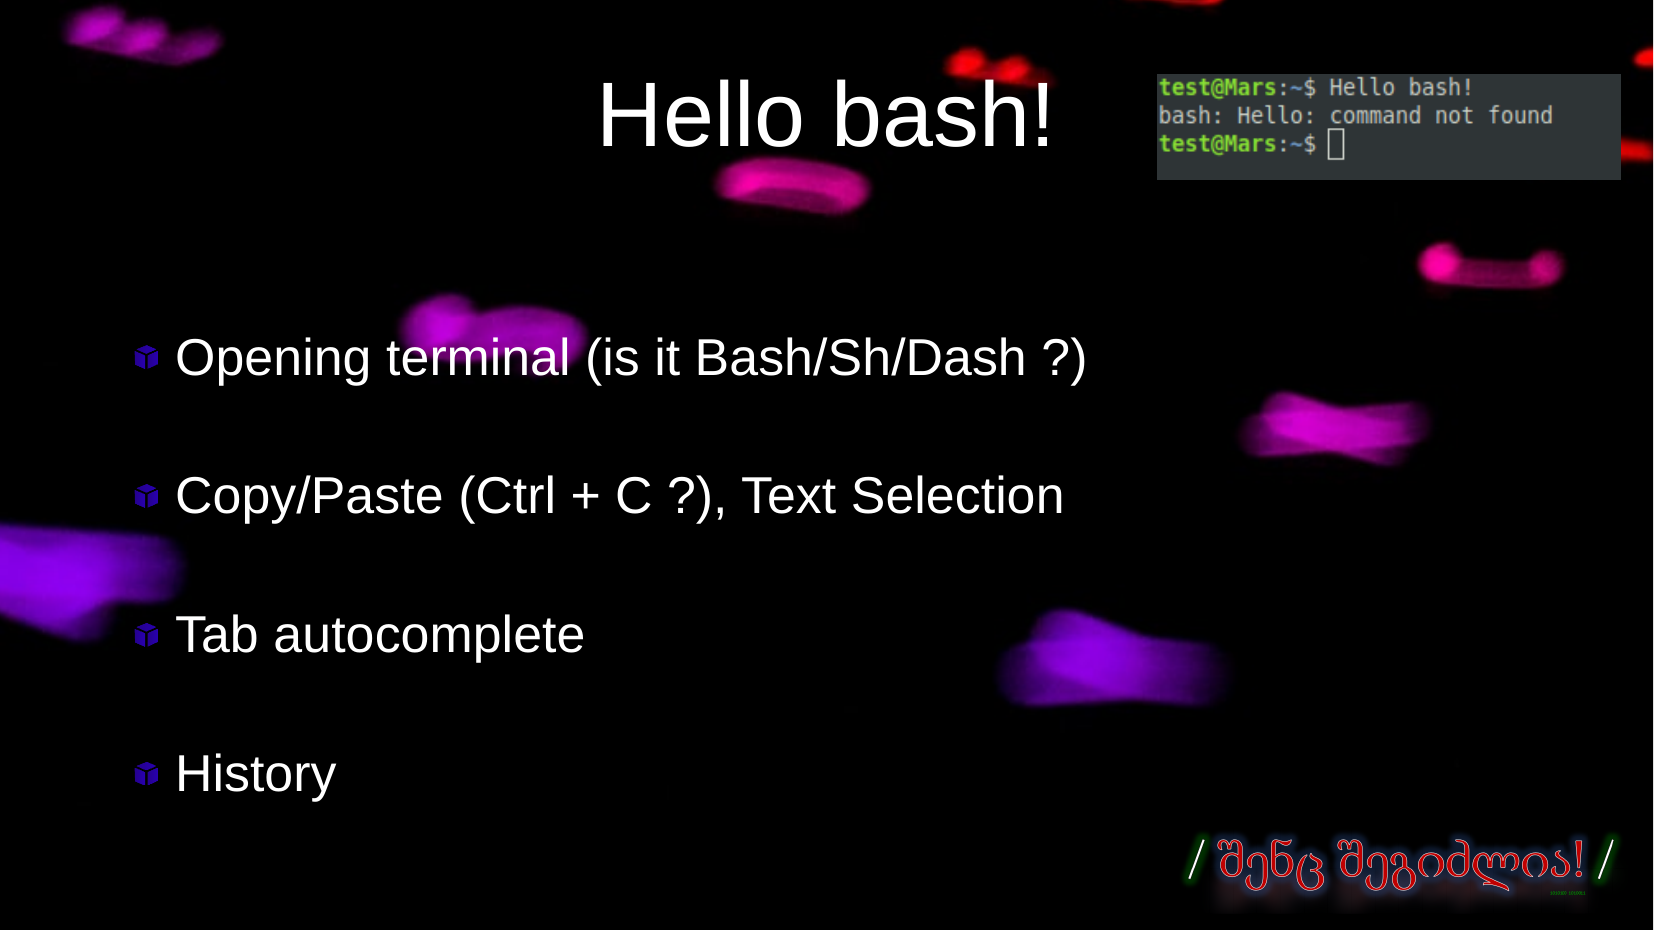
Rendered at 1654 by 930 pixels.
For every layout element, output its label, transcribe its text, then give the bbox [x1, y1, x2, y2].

title Hello bash! [82, 37, 1571, 193]
list Opening terminal (is it Bash/Sh/Dash ?) Copy/Paste (Ctrl + C ?), Text Selection Tab autocomplete History [120, 269, 1516, 810]
picture [0, 0, 1654, 930]
